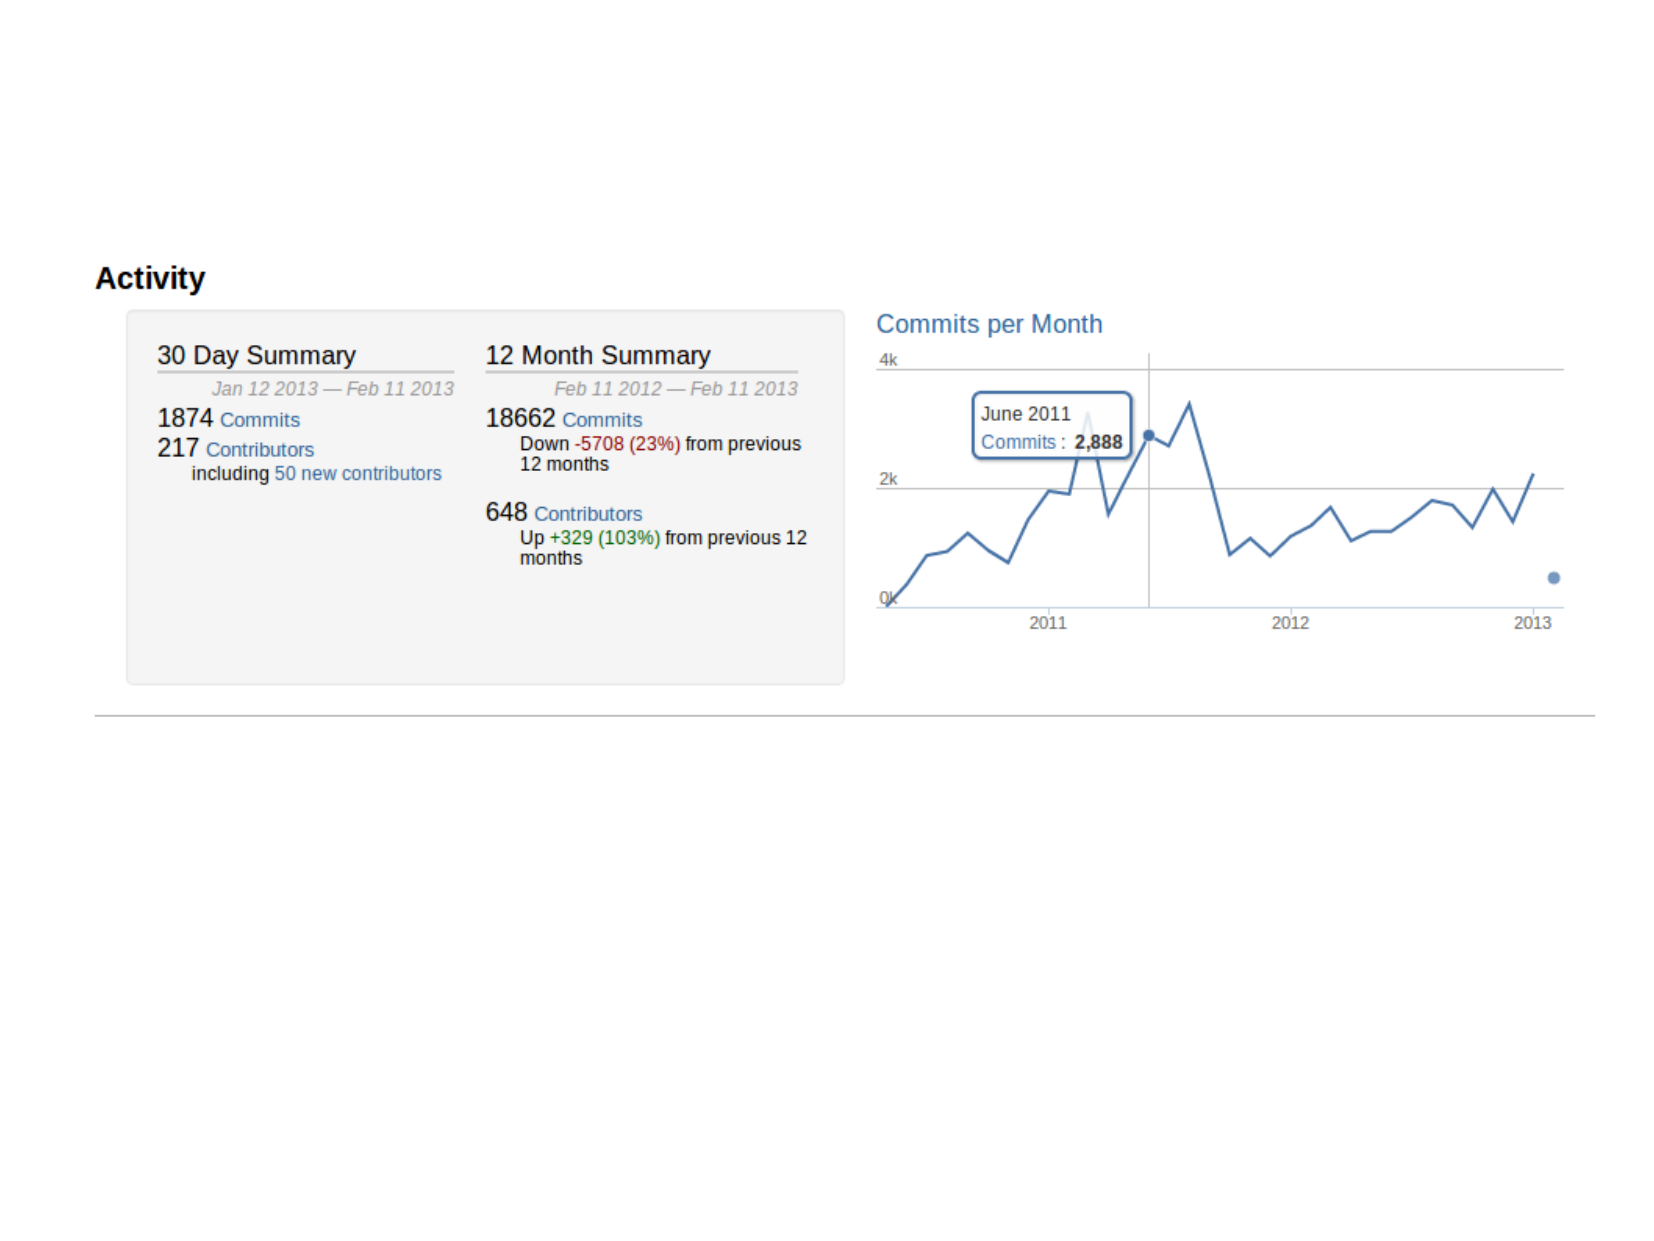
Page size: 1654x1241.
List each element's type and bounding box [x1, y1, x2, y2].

picture [81, 236, 1608, 731]
